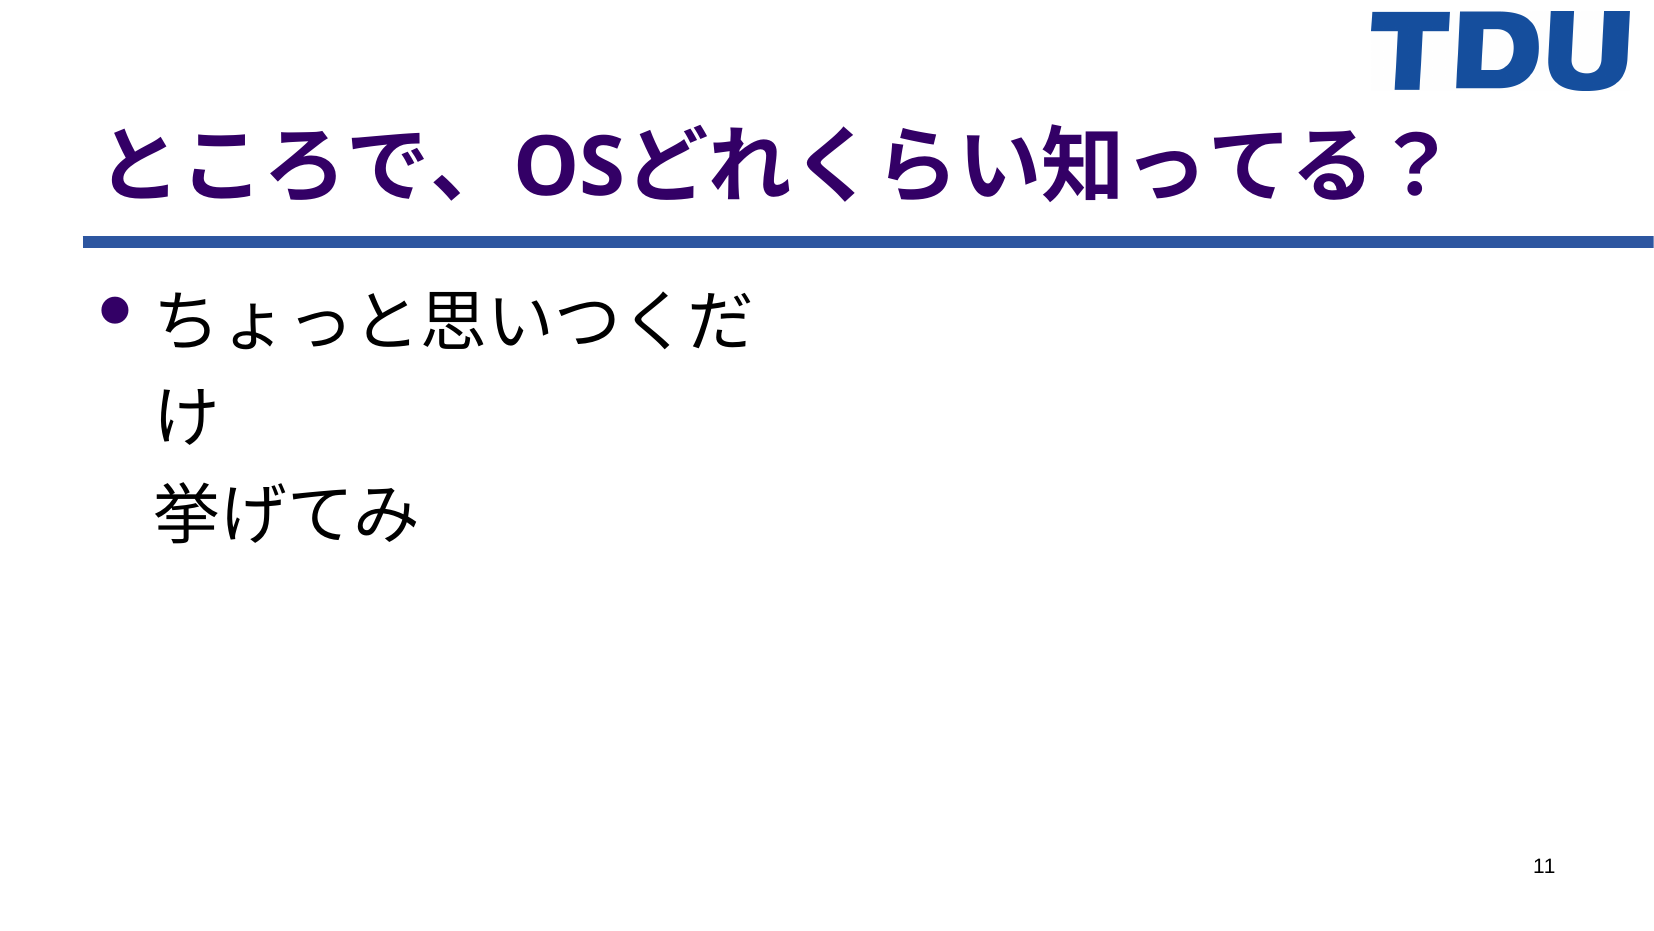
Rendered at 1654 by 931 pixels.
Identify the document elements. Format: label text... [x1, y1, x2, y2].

list ちょっと思いつくだけ 挙げてみ [82, 259, 809, 807]
picture [1371, 11, 1630, 91]
title ところで、OSどれくらい知ってる？ [82, 51, 1571, 228]
